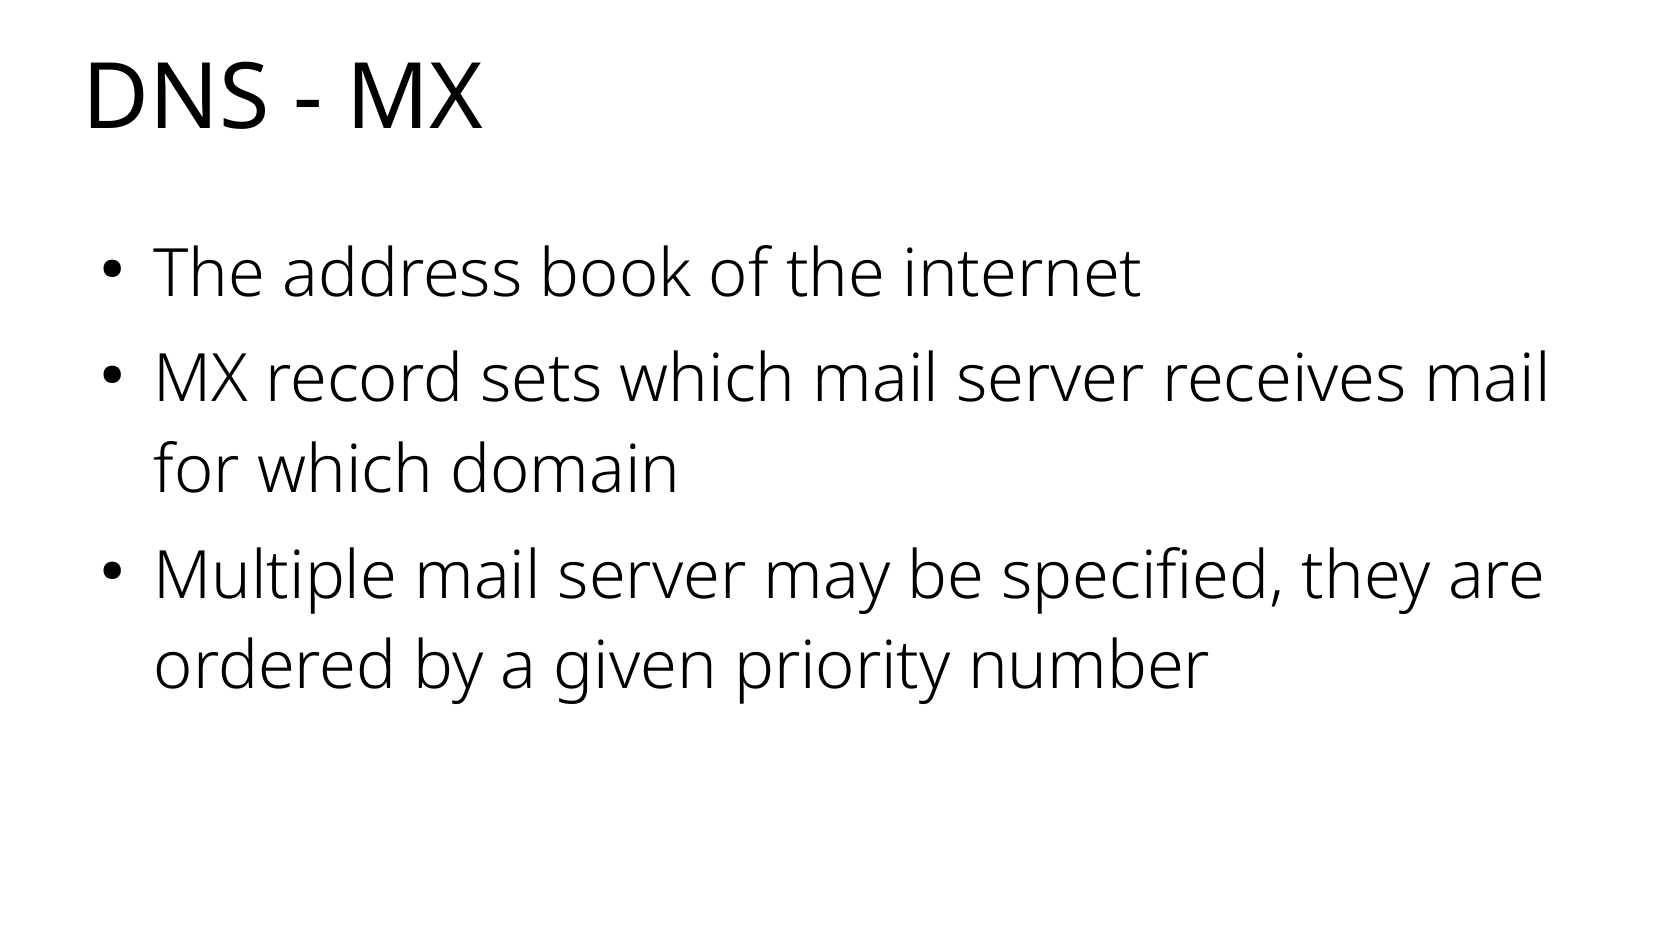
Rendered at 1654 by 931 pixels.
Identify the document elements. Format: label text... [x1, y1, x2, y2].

title DNS - MX [82, 37, 1571, 150]
list The address book of the internet MX record sets which mail server receives mail for which domain Multiple mail server may be specified, they are ordered by a given priority number [82, 224, 1571, 825]
